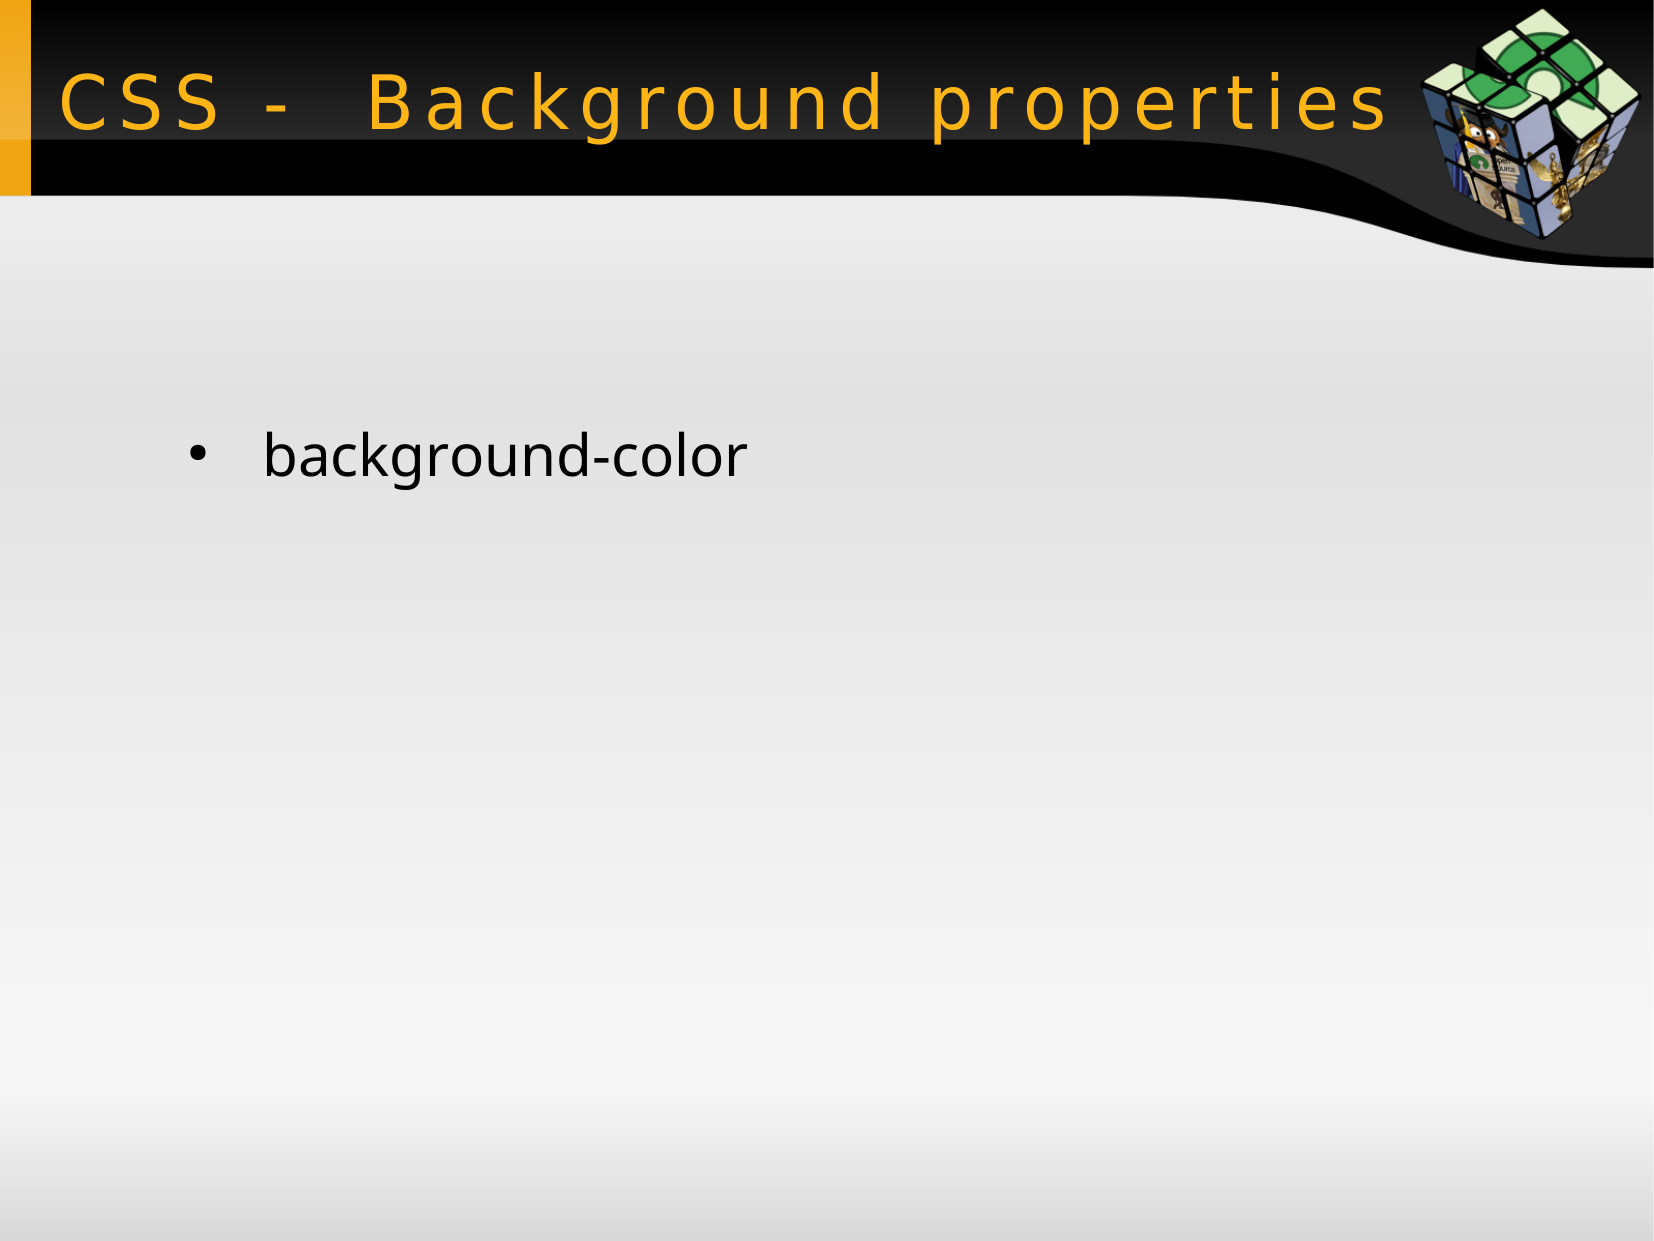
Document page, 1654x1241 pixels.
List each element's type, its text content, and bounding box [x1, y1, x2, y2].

subtitle background-color [187, 375, 1576, 1201]
picture [0, 0, 1654, 1241]
title CSS - Background properties [59, 29, 1501, 178]
